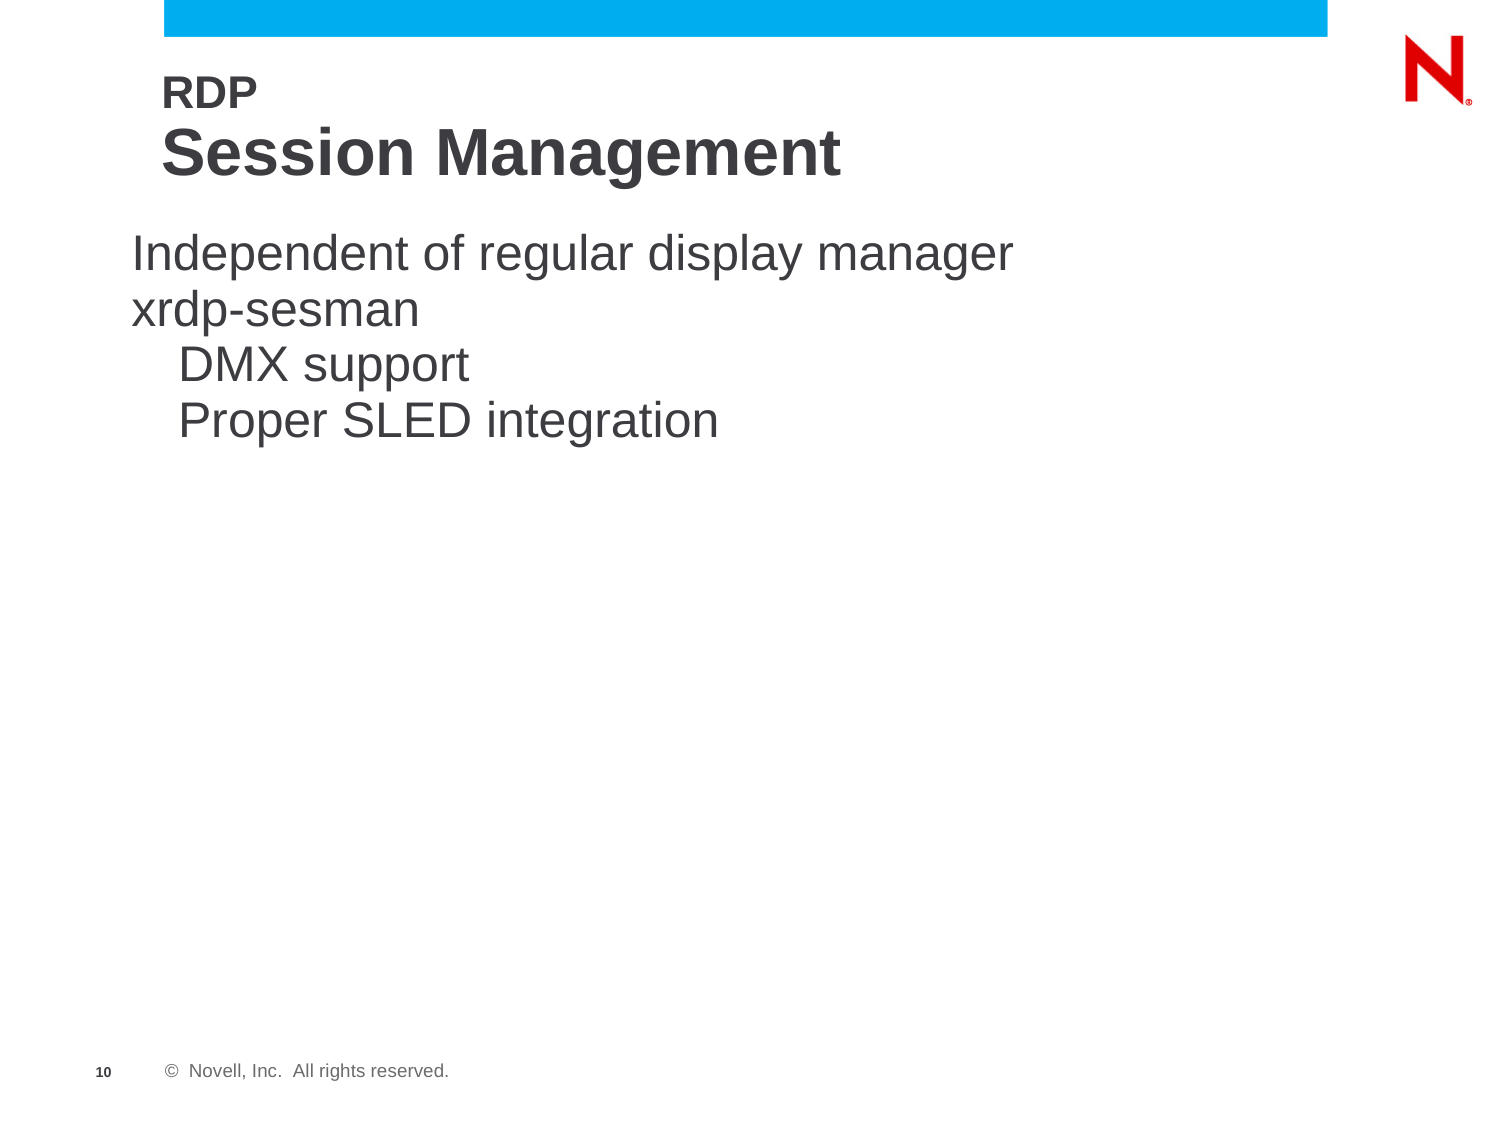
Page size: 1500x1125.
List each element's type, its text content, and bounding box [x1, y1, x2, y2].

picture [1403, 32, 1473, 107]
title RDP Session Management [161, 34, 1383, 224]
text_box Independent of regular display manager xrdp-sesman DMX support Proper SLED integration [75, 224, 1388, 1051]
